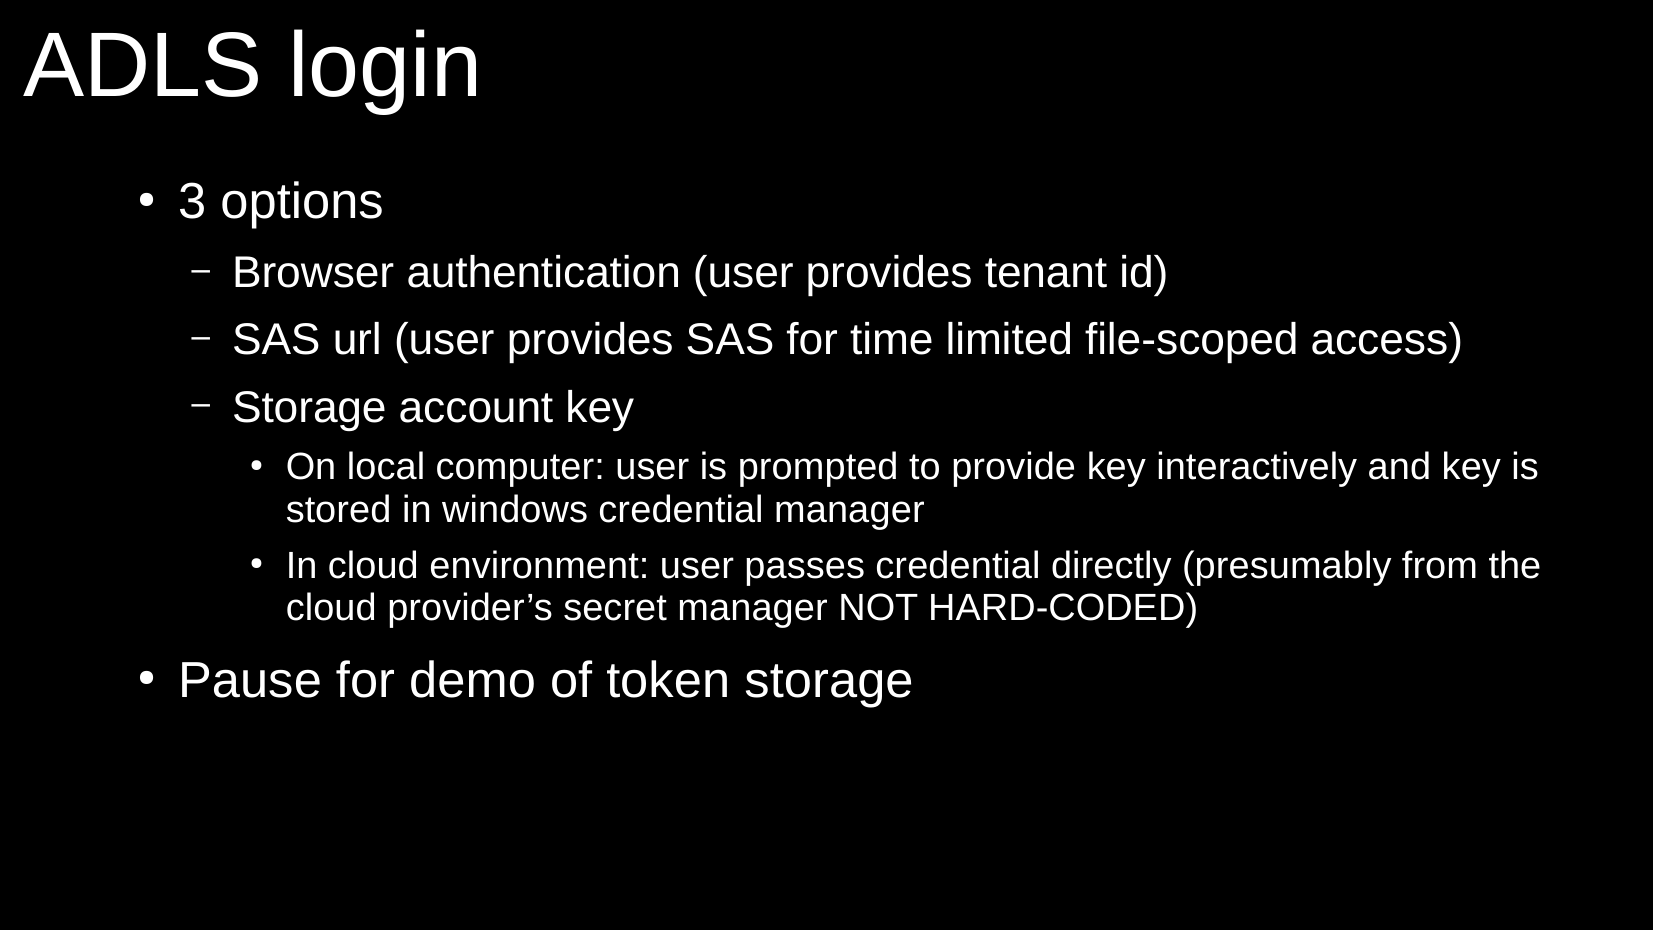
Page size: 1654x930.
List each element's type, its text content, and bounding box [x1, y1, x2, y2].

title ADLS login [23, 11, 1588, 119]
list 3 options Browser authentication (user provides tenant id) SAS url (user provides SAS for time limited file-scoped access) Storage account key On local computer: user is prompted to provide key interactively and key is stored in windows credential manager In cloud environment: user passes credential directly (presumably from the cloud provider’s secret manager NOT HARD-CODED) Pause for demo of token storage [124, 173, 1612, 713]
